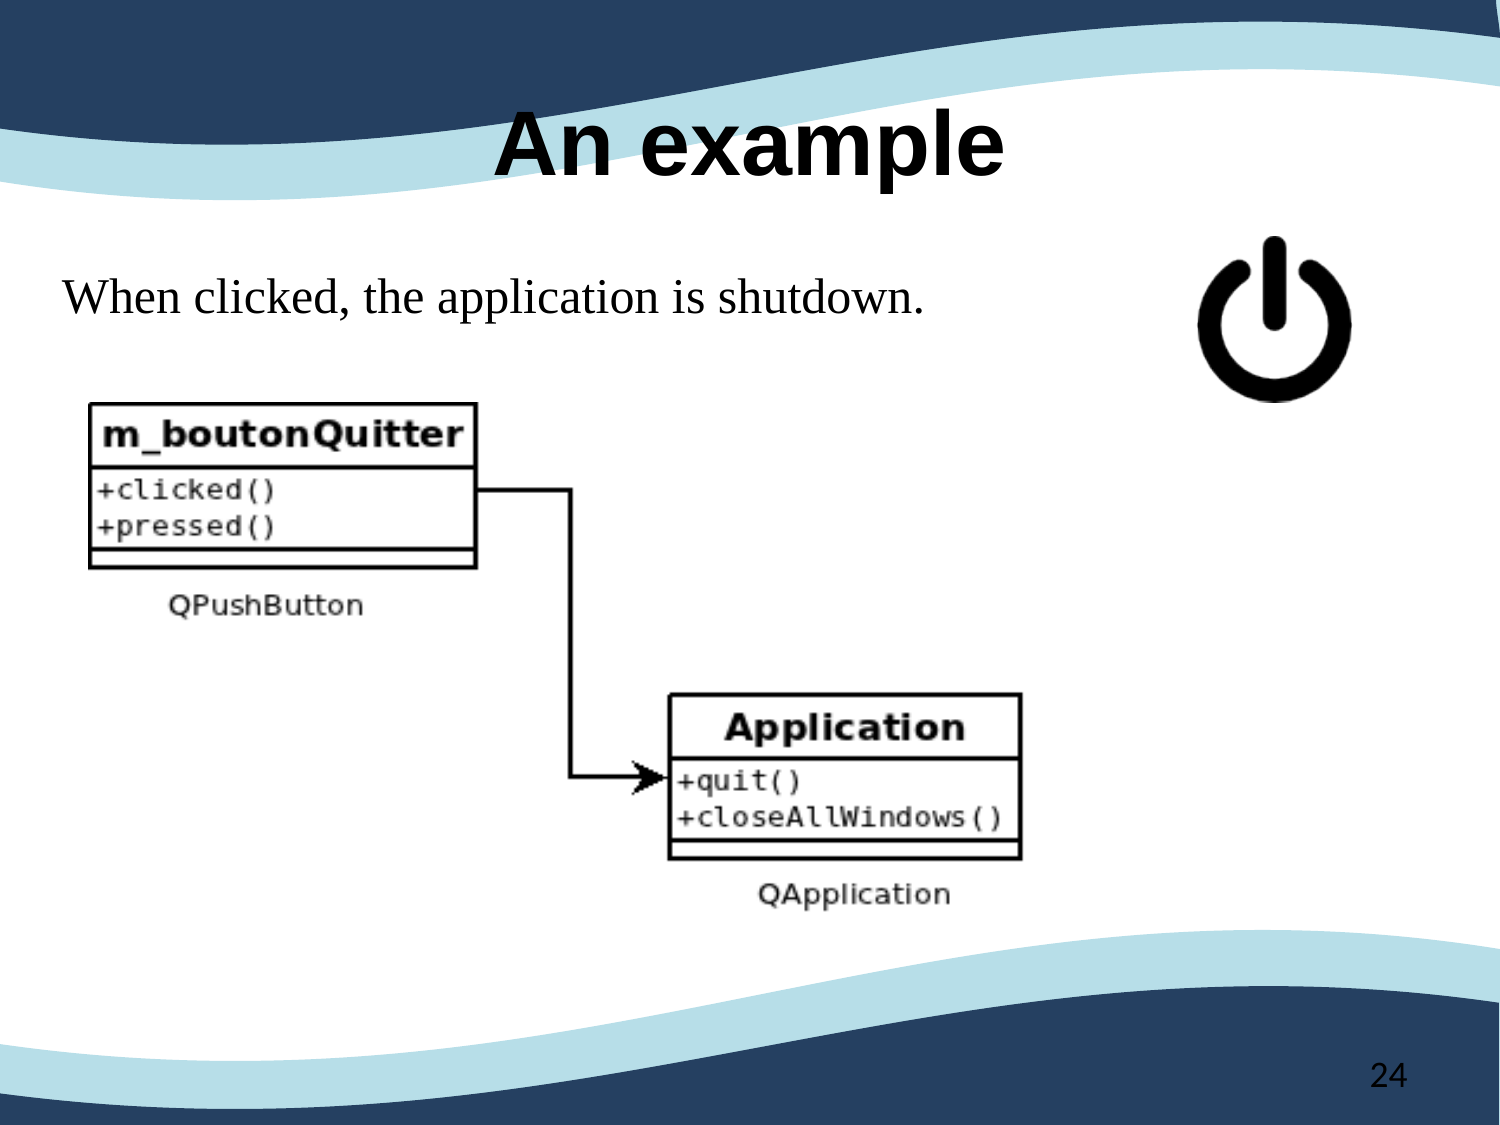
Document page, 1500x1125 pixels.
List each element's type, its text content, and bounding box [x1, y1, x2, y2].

text_box When clicked, the application is shutdown. [47, 256, 1099, 362]
list [41, 267, 1447, 989]
title An example [74, 21, 1425, 257]
picture [1191, 236, 1359, 403]
picture [88, 402, 1028, 916]
